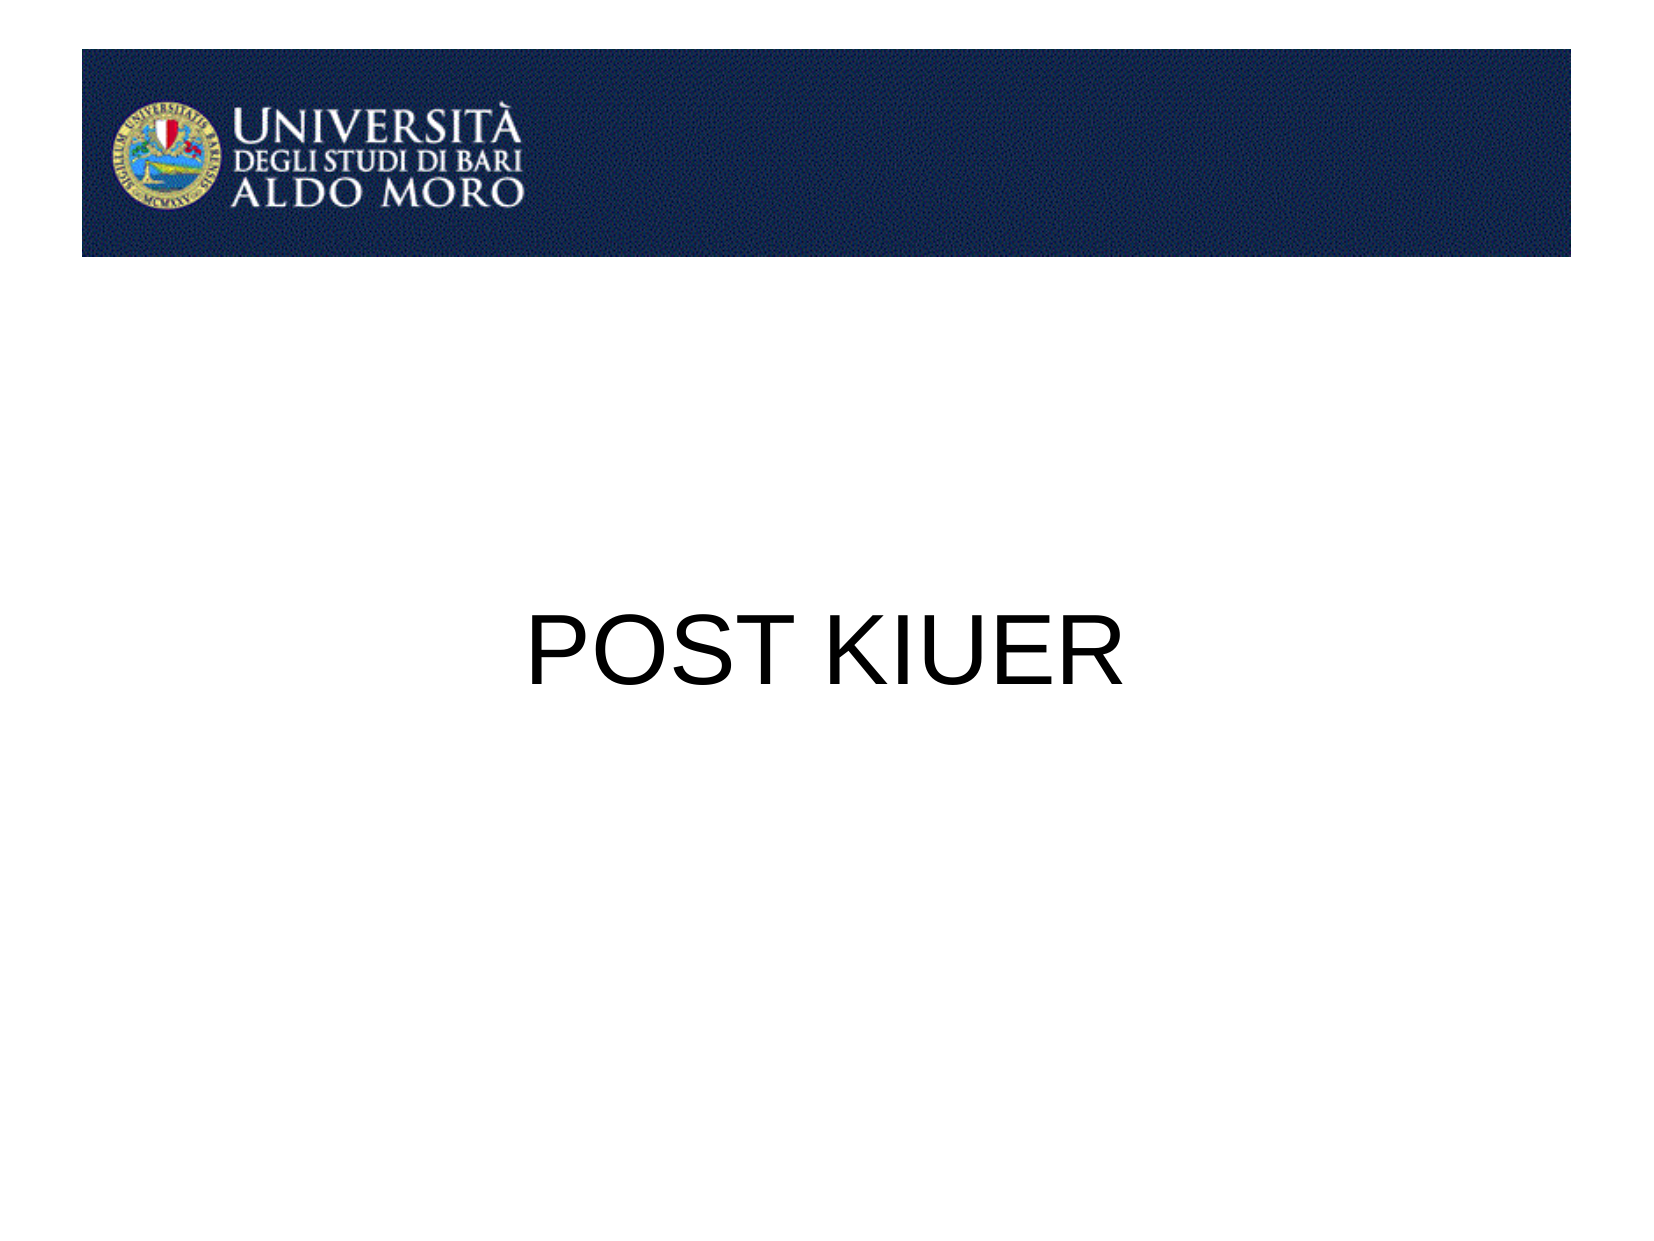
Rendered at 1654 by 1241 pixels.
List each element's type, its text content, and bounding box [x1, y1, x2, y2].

subtitle POST KIUER [82, 290, 1571, 1010]
picture [82, 49, 1571, 257]
